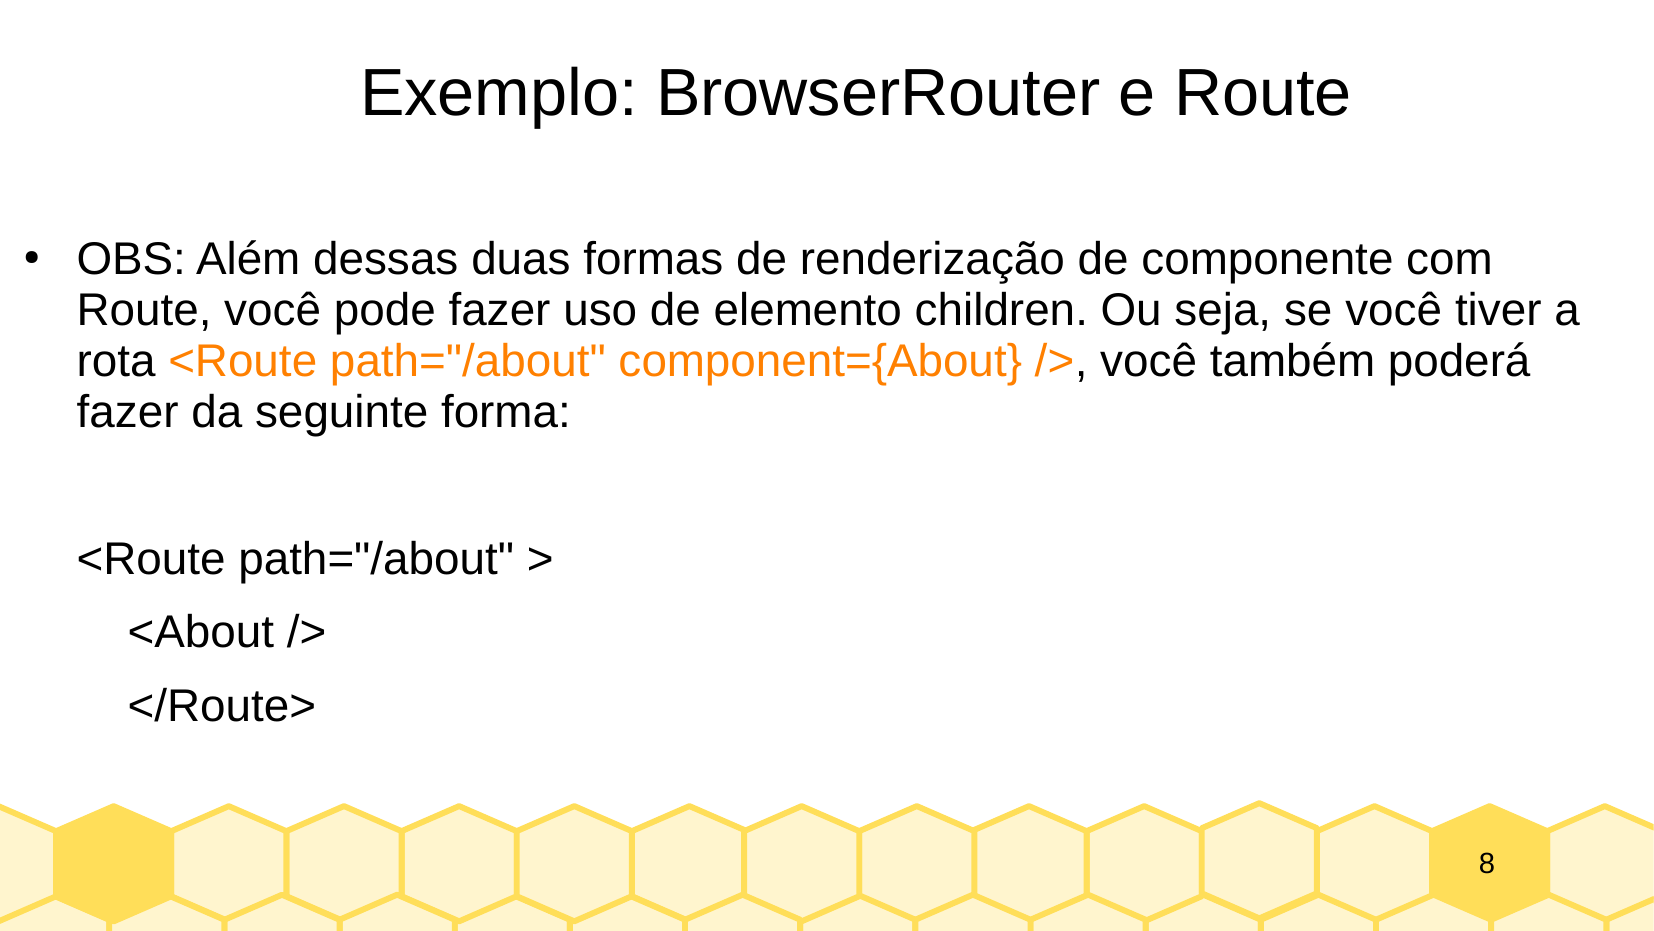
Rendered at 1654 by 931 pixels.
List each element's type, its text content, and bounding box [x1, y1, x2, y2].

title Exemplo: BrowserRouter e Route [118, 55, 1595, 159]
list OBS: Além dessas duas formas de renderização de componente com Route, você pode fazer uso de elemento children. Ou seja, se você tiver a rota <Route path="/about" component={About} />, você também poderá fazer da seguinte forma: <Route path="/about" > <About /> </Route> [5, 159, 1630, 809]
